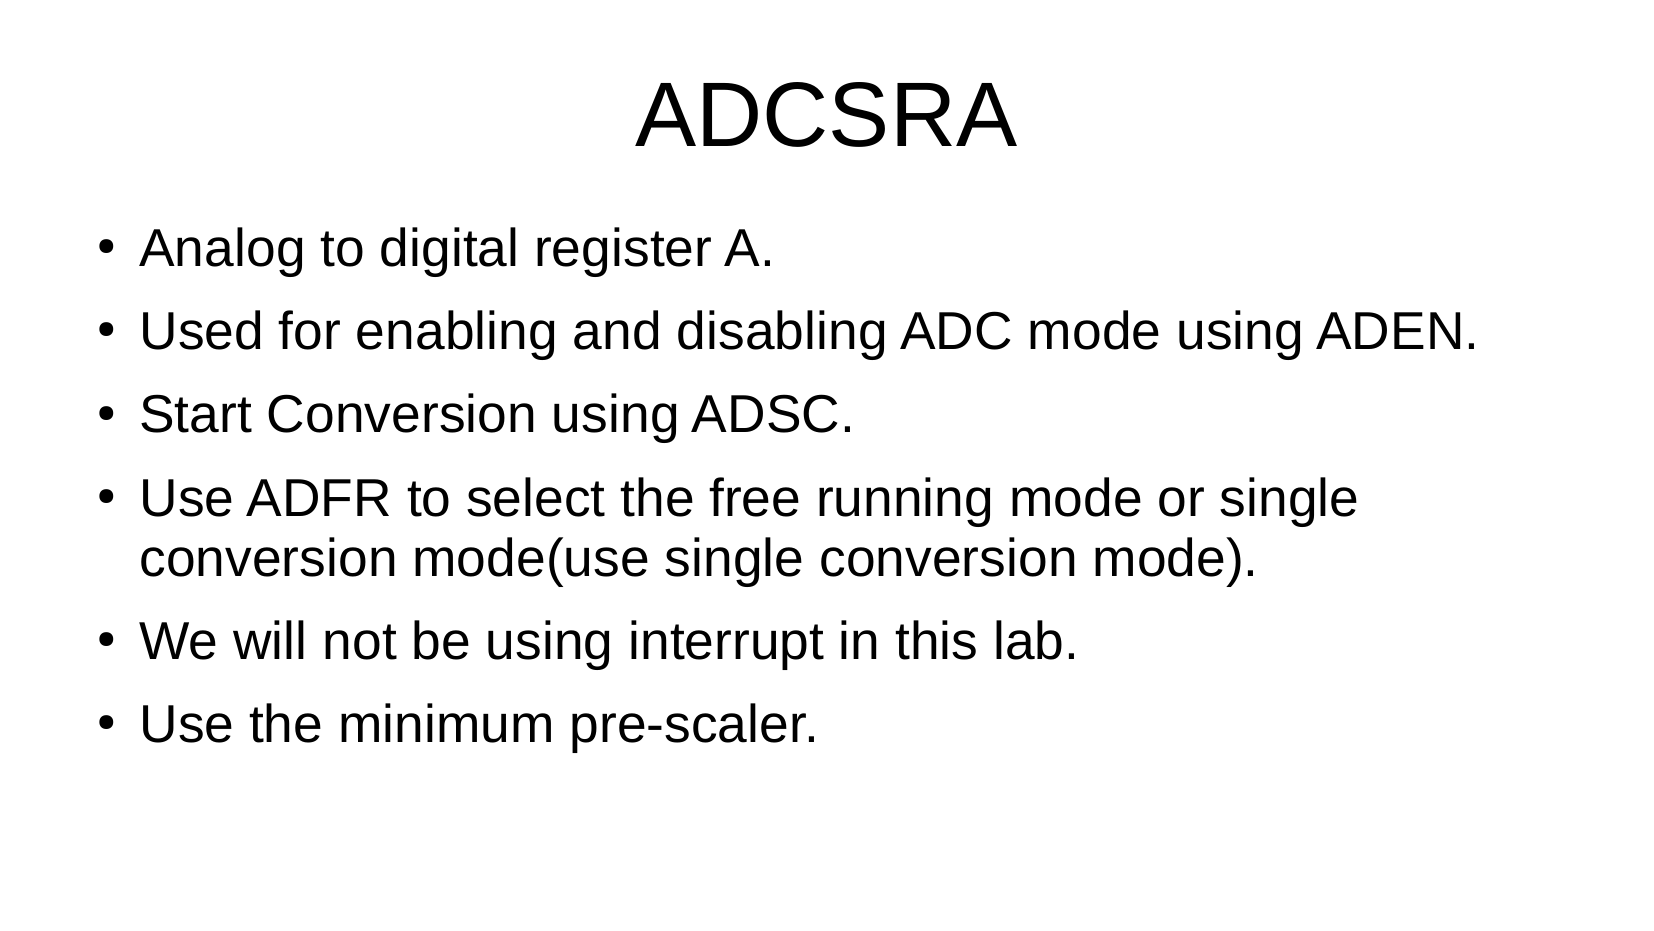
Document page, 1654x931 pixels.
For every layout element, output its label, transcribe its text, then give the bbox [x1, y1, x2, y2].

title ADCSRA [82, 37, 1571, 193]
list Analog to digital register A. Used for enabling and disabling ADC mode using ADEN. Start Conversion using ADSC. Use ADFR to select the free running mode or single conversion mode(use single conversion mode). We will not be using interrupt in this lab. Use the minimum pre-scaler. [82, 217, 1571, 758]
